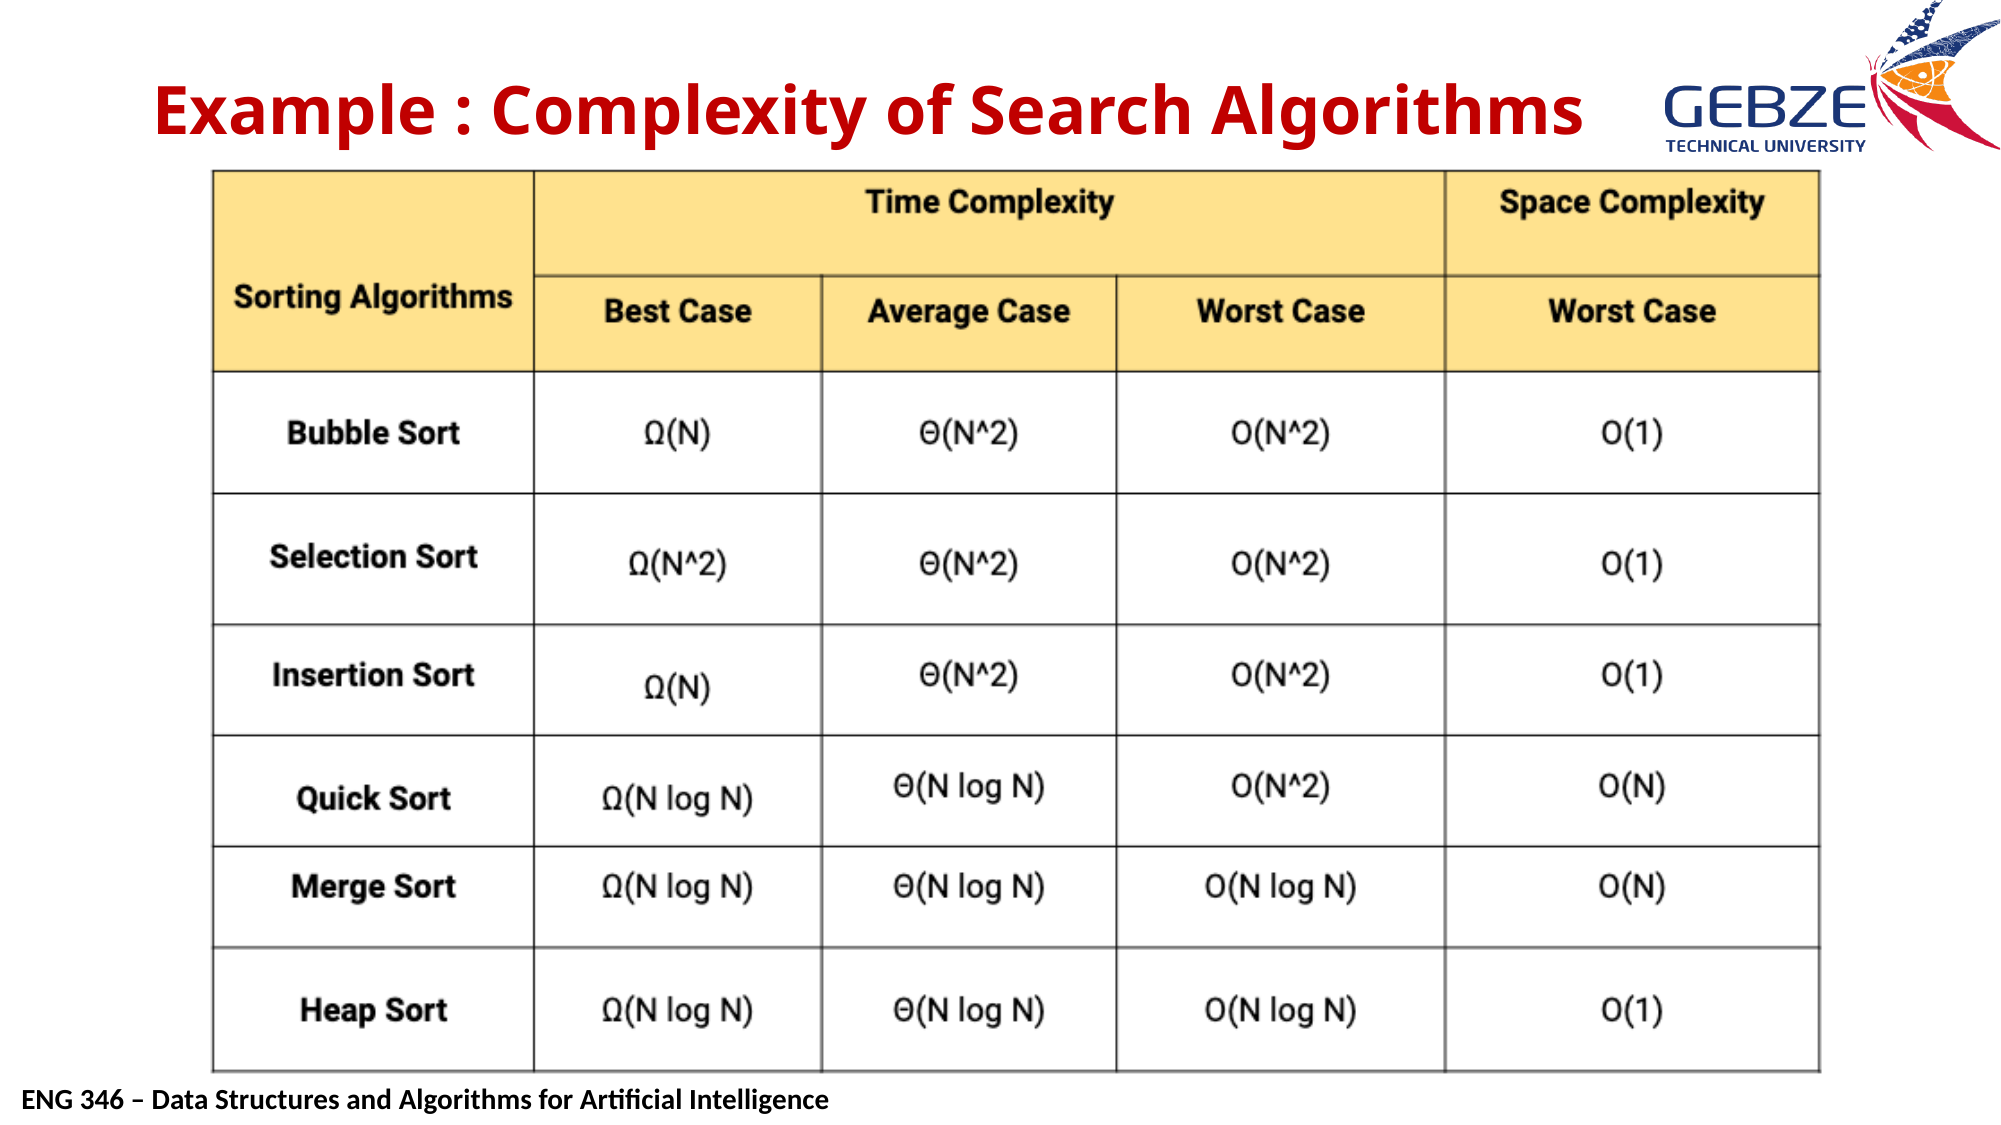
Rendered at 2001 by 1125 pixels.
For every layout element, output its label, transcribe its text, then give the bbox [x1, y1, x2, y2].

title Example : Complexity of Search Algorithms [137, 59, 1613, 166]
picture [202, 165, 1838, 1088]
picture [1665, 0, 2001, 152]
